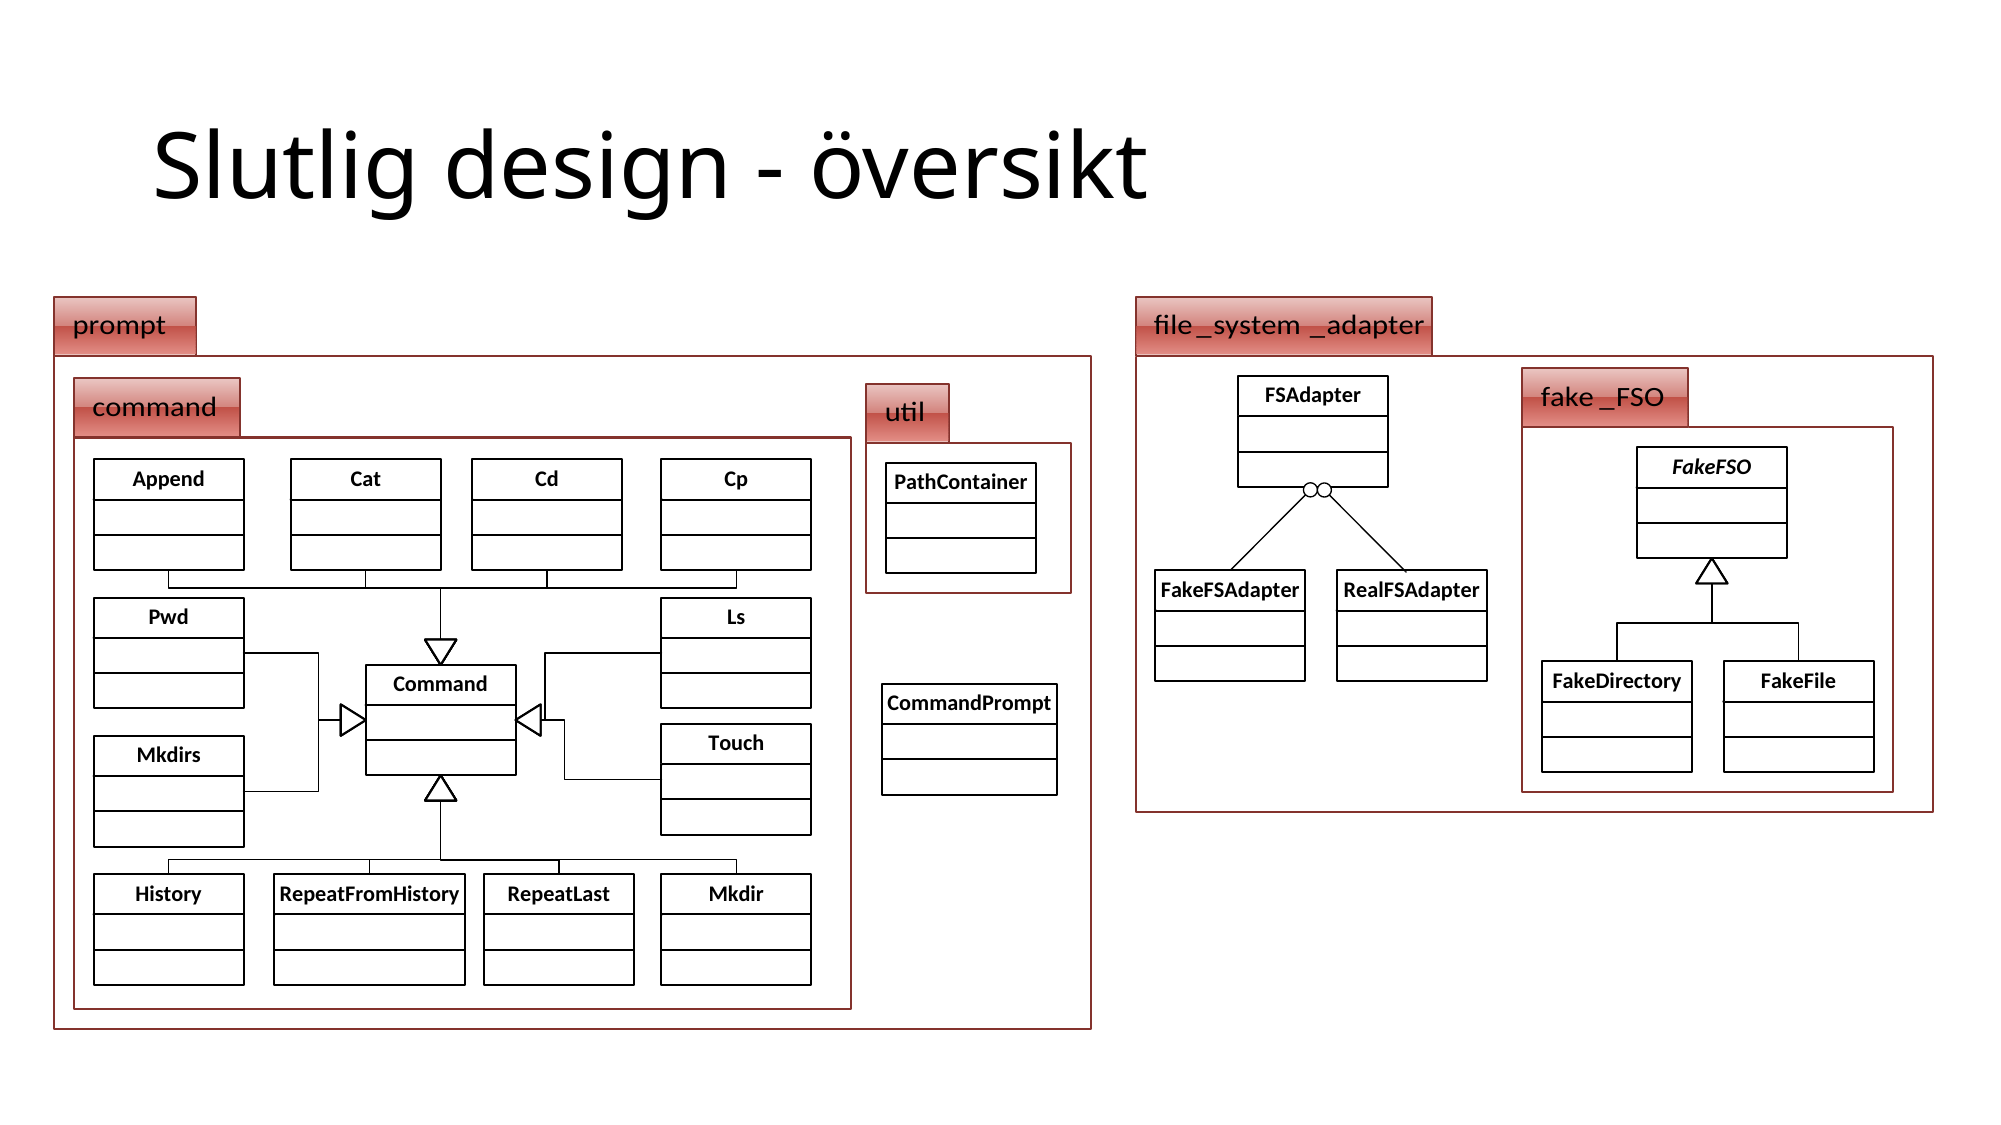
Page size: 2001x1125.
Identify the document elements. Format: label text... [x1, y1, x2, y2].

text_box Slutlig design - översikt [137, 59, 1863, 278]
picture [50, 292, 1096, 1034]
picture [1131, 292, 1938, 817]
